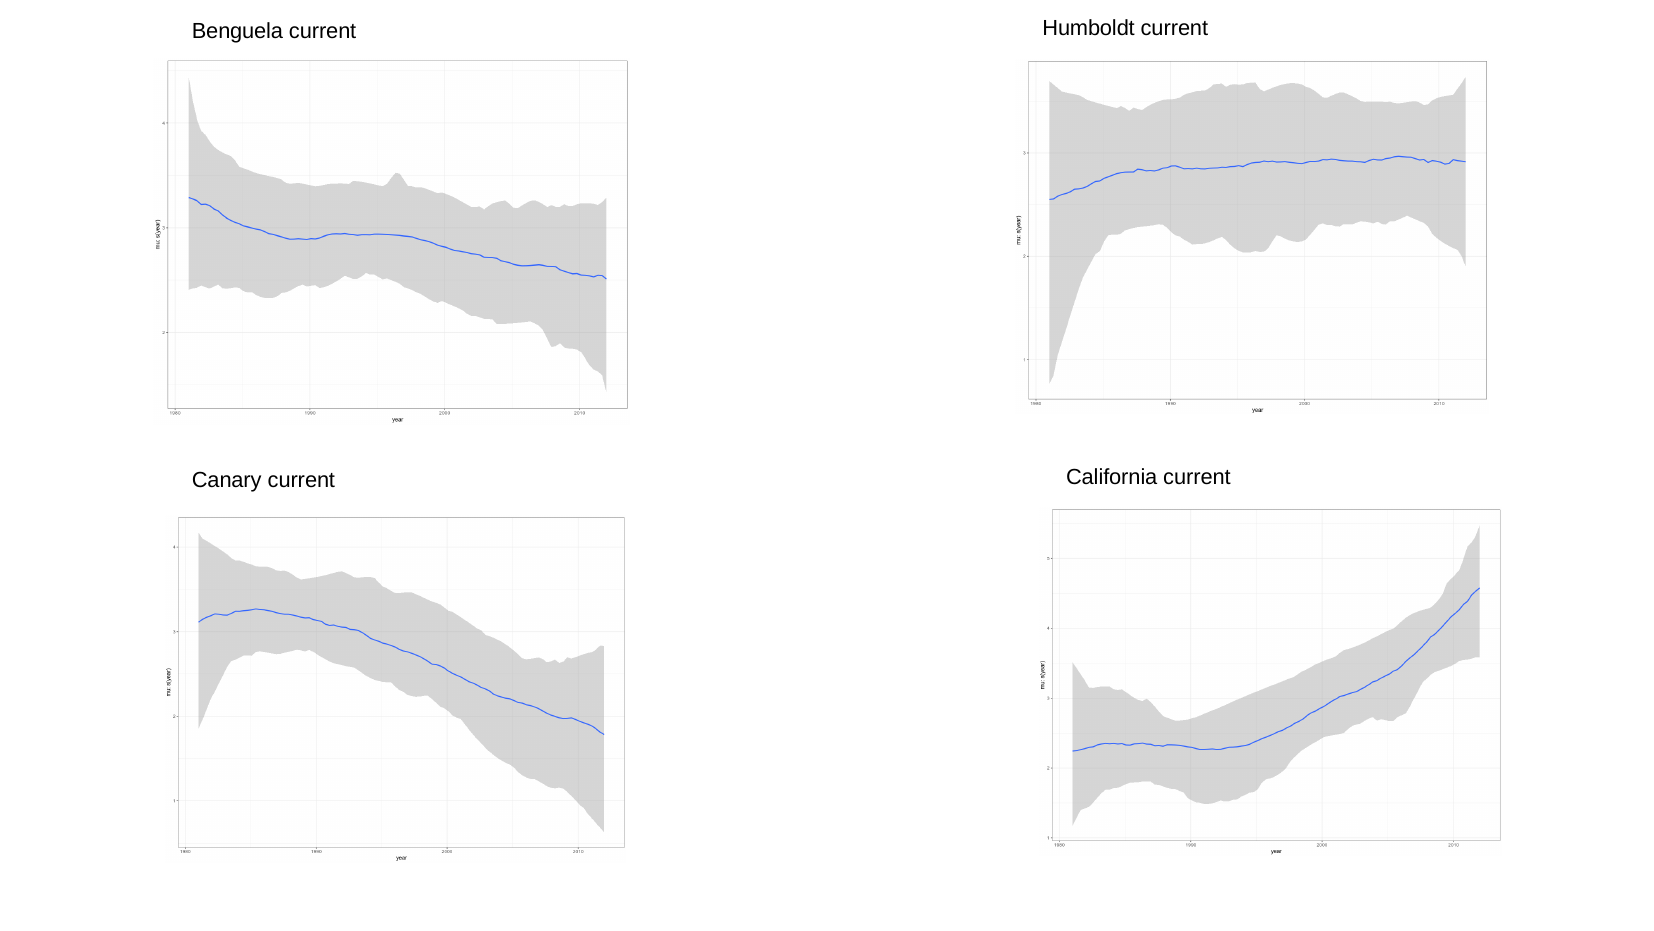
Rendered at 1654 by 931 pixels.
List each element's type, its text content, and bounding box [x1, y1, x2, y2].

picture [153, 58, 630, 425]
picture [165, 515, 626, 863]
text_box Benguela current [177, 11, 615, 51]
text_box Humboldt current [1027, 8, 1465, 48]
text_box California current [1051, 456, 1489, 497]
picture [1039, 507, 1502, 856]
text_box Canary current [177, 460, 615, 500]
picture [1015, 59, 1489, 414]
